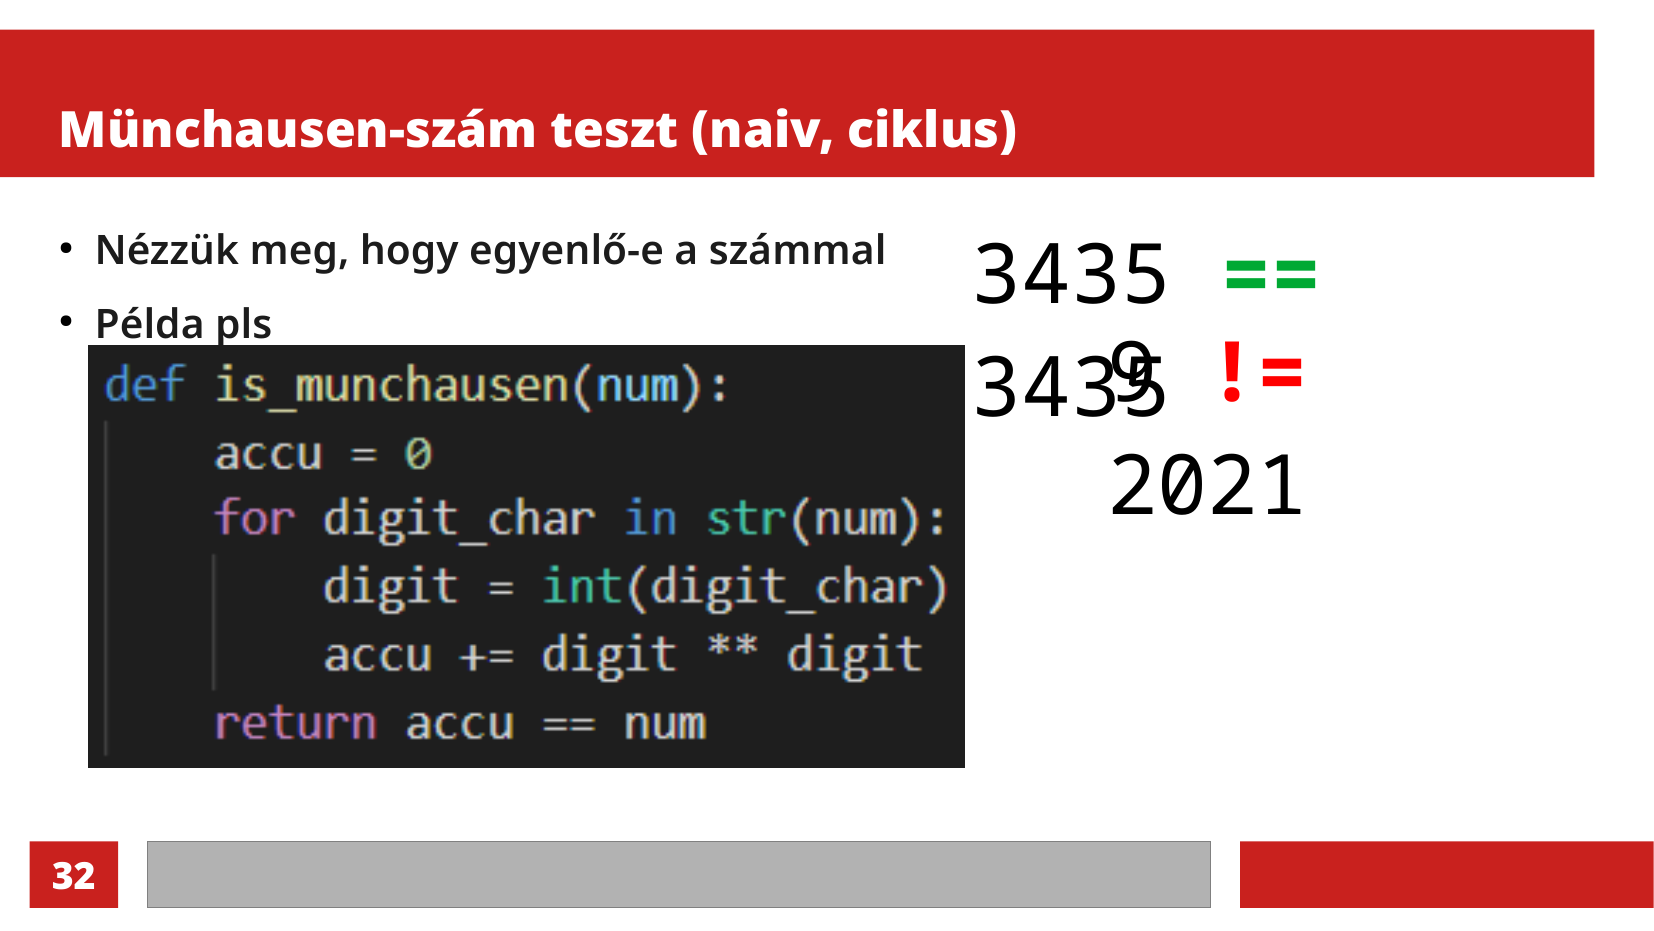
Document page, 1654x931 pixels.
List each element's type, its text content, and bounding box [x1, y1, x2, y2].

title Münchausen-szám teszt (naiv, ciklus) [59, 44, 1595, 163]
text_box 9 != 2021 [1092, 304, 1534, 403]
list Nézzük meg, hogy egyenlő-e a számmal Példa pls [59, 221, 1565, 473]
picture [88, 345, 965, 768]
text_box 3435 == 3435 [956, 206, 1536, 305]
